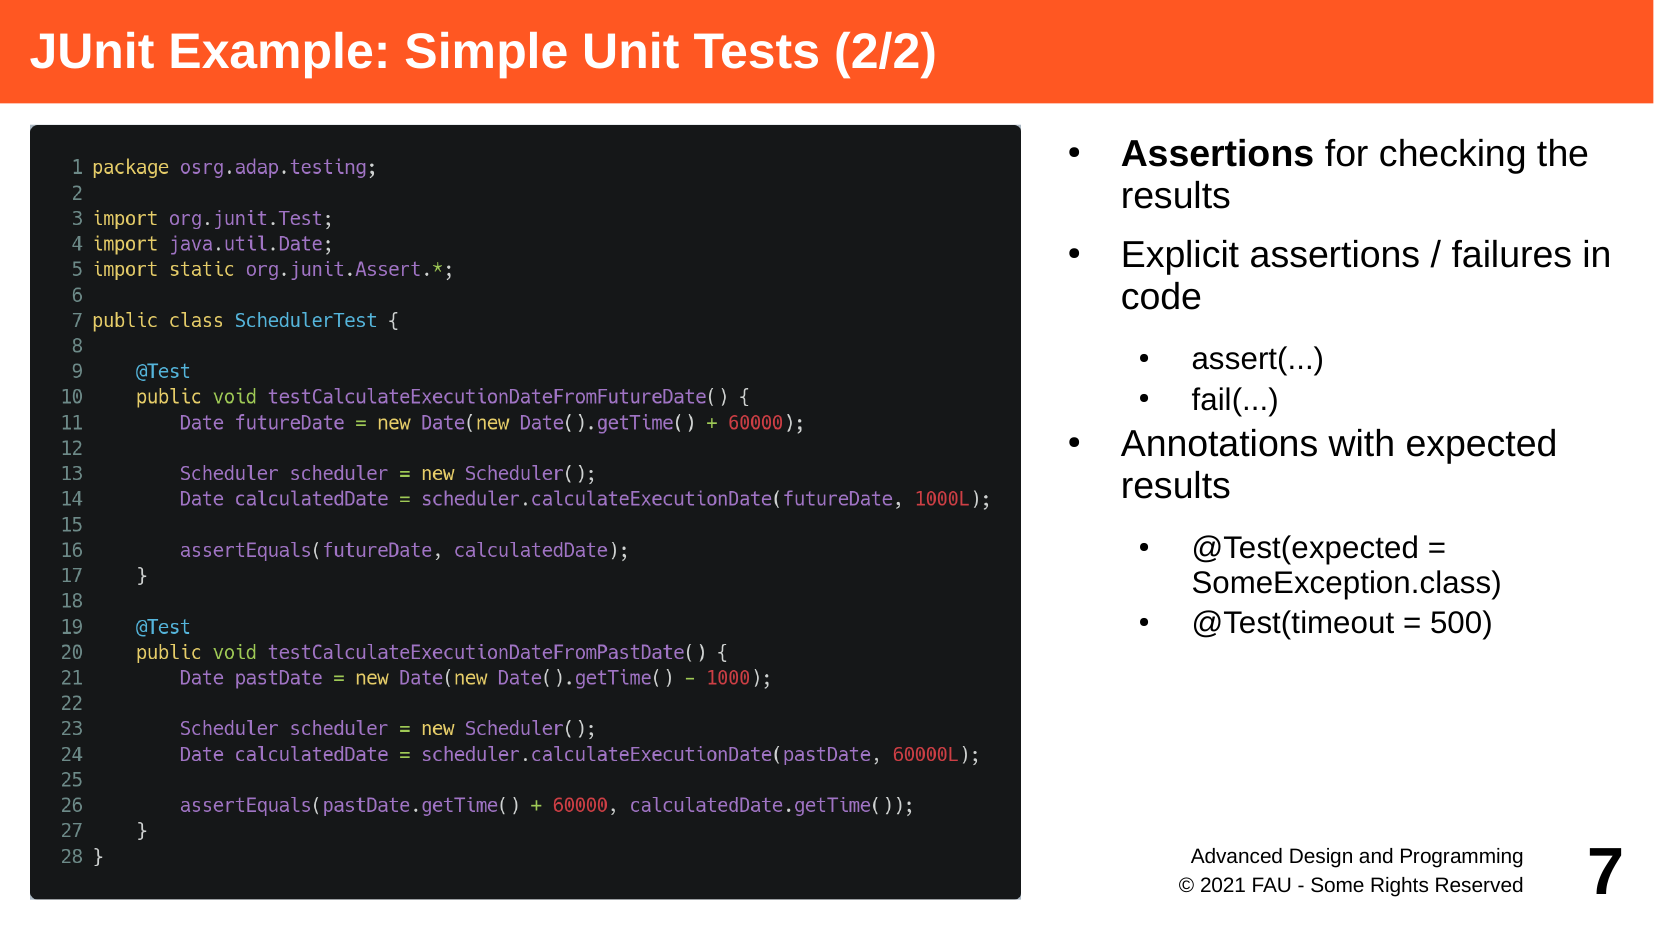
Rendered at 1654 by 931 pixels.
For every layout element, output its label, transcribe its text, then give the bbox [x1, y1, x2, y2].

title JUnit Example: Simple Unit Tests (2/2) [0, 0, 1654, 104]
picture [30, 124, 1021, 901]
list Assertions for checking the results Explicit assertions / failures in code assert(...) fail(...) Annotations with expected results @Test(expected = SomeException.class) @Test(timeout = 500) [1050, 132, 1636, 826]
